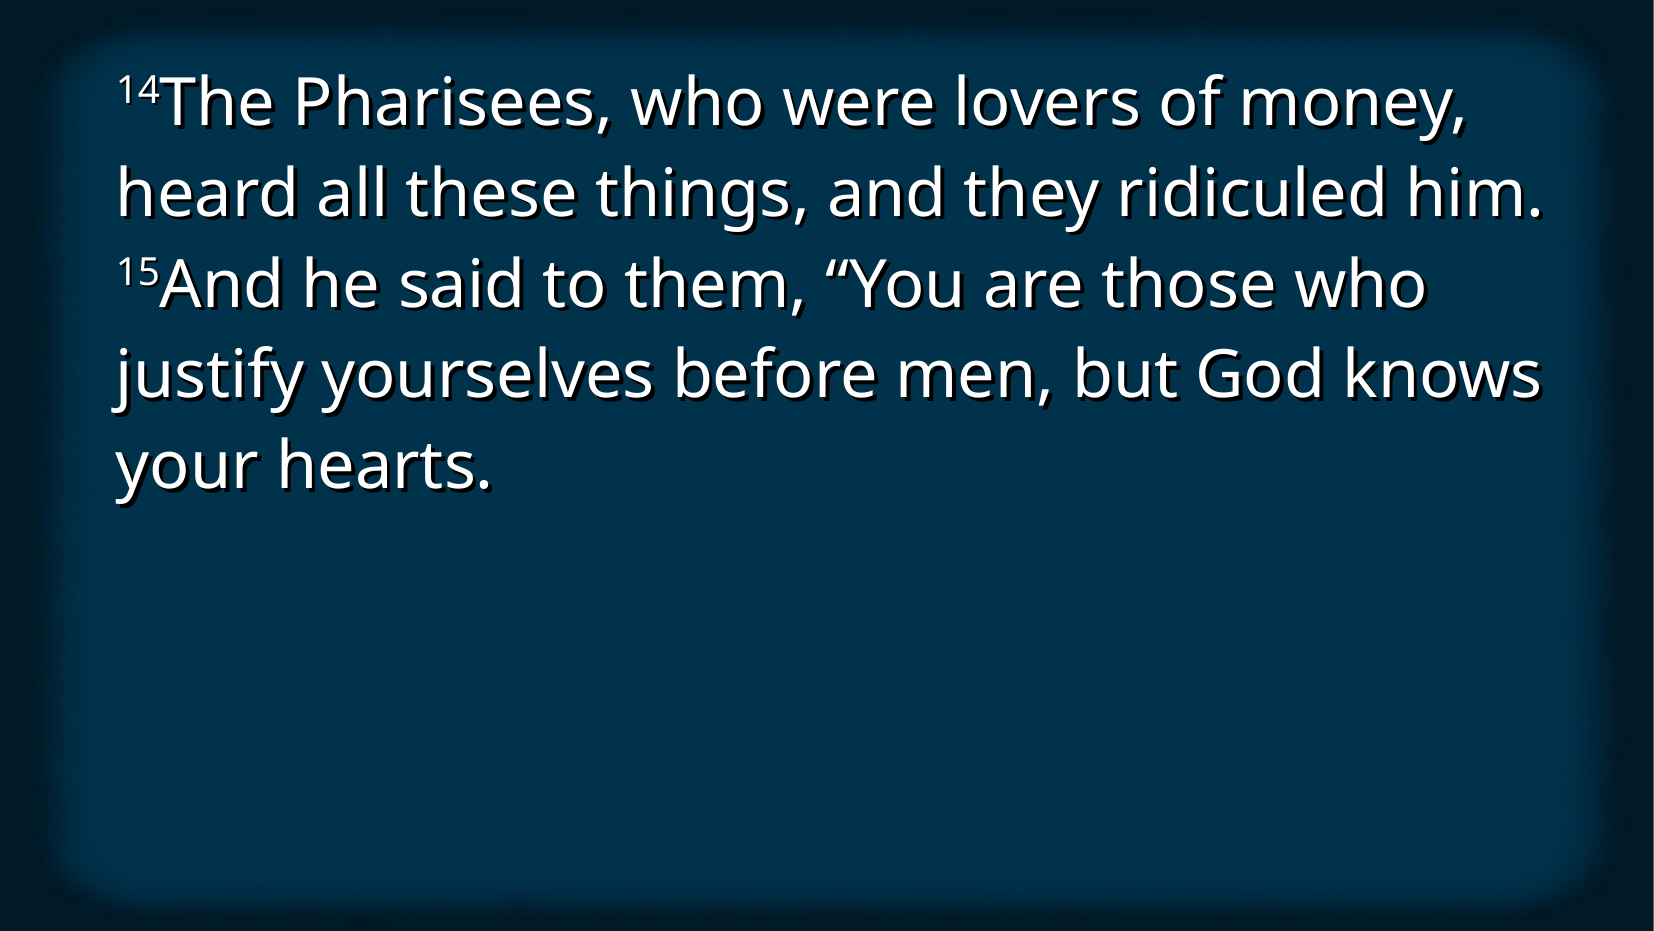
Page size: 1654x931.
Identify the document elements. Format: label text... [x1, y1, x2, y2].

text_box 14The Pharisees, who were lovers of money, heard all these things, and they ridiculed him. 15And he said to them, “You are those who justify yourselves before men, but God knows your hearts. [101, 46, 1572, 506]
picture [0, 0, 1654, 931]
